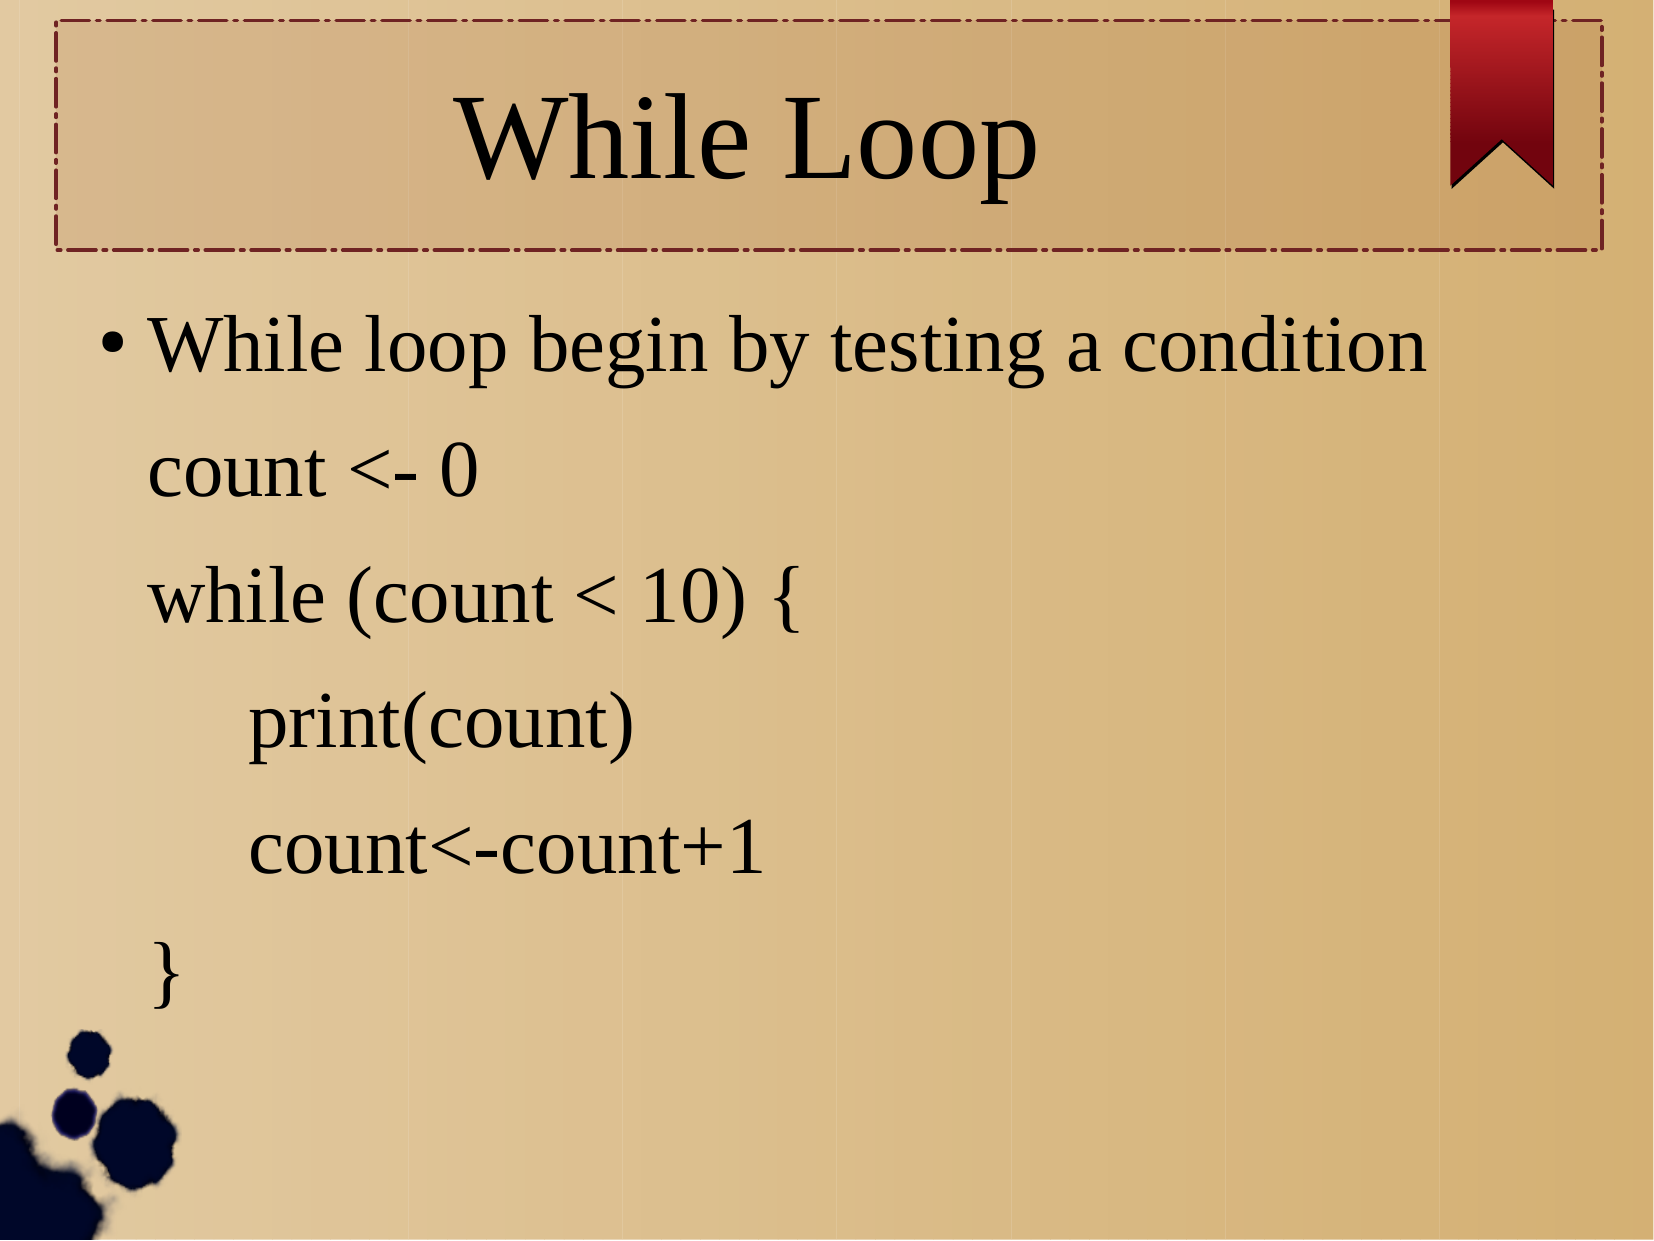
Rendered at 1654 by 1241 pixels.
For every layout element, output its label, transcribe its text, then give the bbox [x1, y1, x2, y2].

title While Loop [82, 47, 1412, 229]
list While loop begin by testing a condition count <- 0 while (count < 10) { print(count) count<-count+1 } [82, 299, 1571, 1019]
